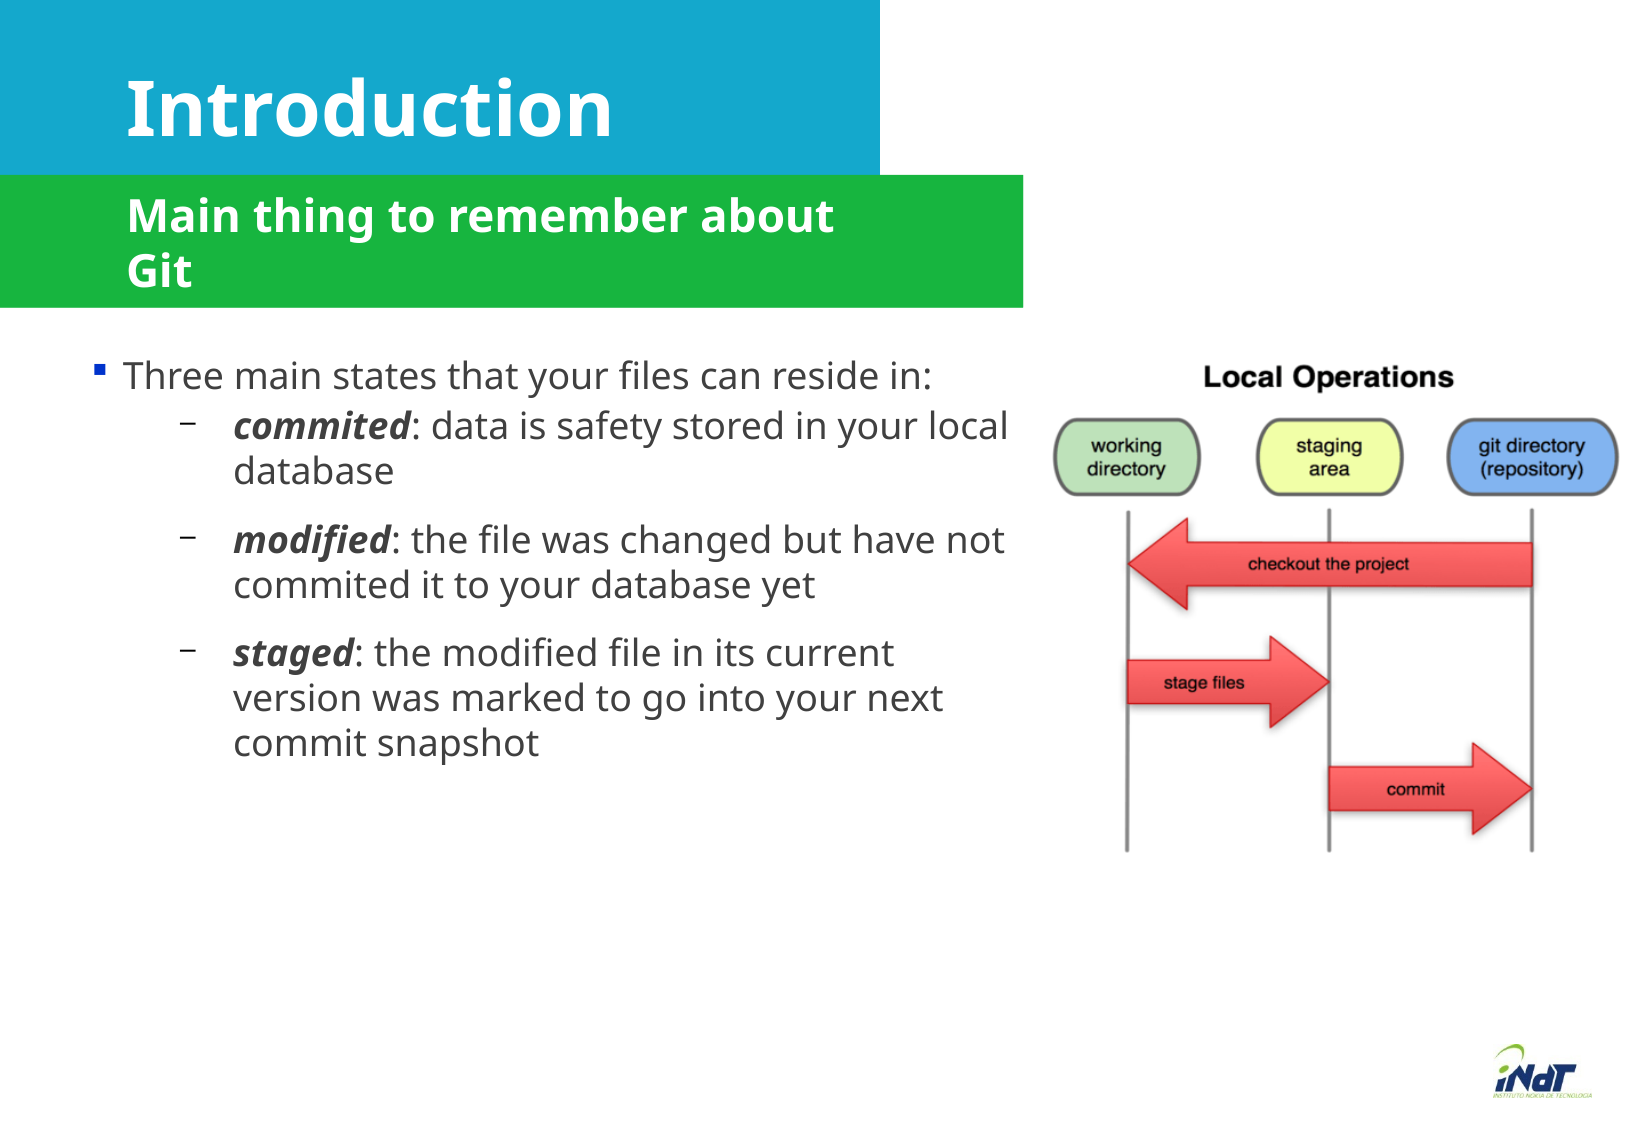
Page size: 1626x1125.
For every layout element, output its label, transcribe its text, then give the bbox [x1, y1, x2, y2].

text_box Main thing to remember about Git [0, 174, 1024, 308]
title Introduction [0, 0, 880, 174]
picture [1493, 1044, 1592, 1098]
picture [1050, 359, 1621, 856]
list Three main states that your files can reside in: commited: data is safety stored in your local database modified: the file was changed but have not commited it to your database yet staged: the modified file in its current version was marked to go into your next commit snapshot [0, 306, 1051, 1021]
